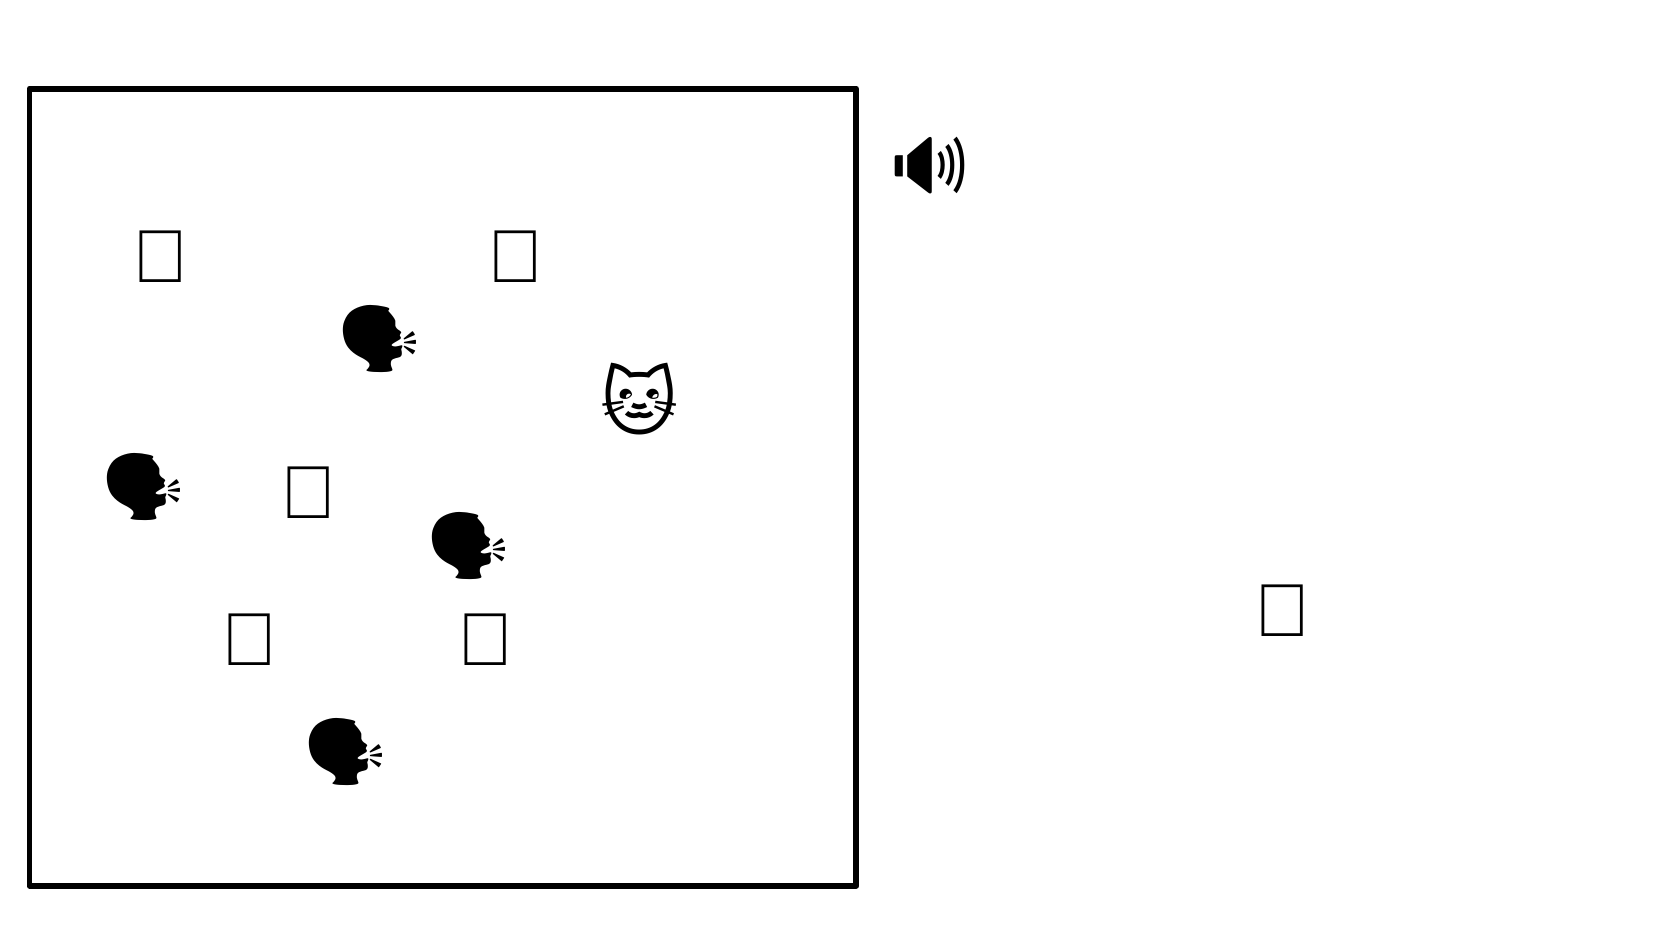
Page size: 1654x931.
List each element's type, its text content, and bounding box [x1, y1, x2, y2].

text_box 🗣️ [88, 442, 212, 542]
text_box 🔊 [856, 118, 1004, 237]
text_box 🗣️ [290, 708, 414, 808]
text_box 🗣️ [413, 501, 537, 601]
text_box 🎺 [206, 590, 330, 690]
text_box 🎻 [472, 206, 596, 306]
text_box 🎹 [265, 442, 389, 542]
text_box 🎸 [442, 590, 567, 690]
text_box 🐱 [585, 354, 709, 454]
text_box 🗣️ [324, 295, 502, 414]
text_box 🥁 [118, 206, 296, 306]
text_box 🤨 [1240, 561, 1388, 680]
